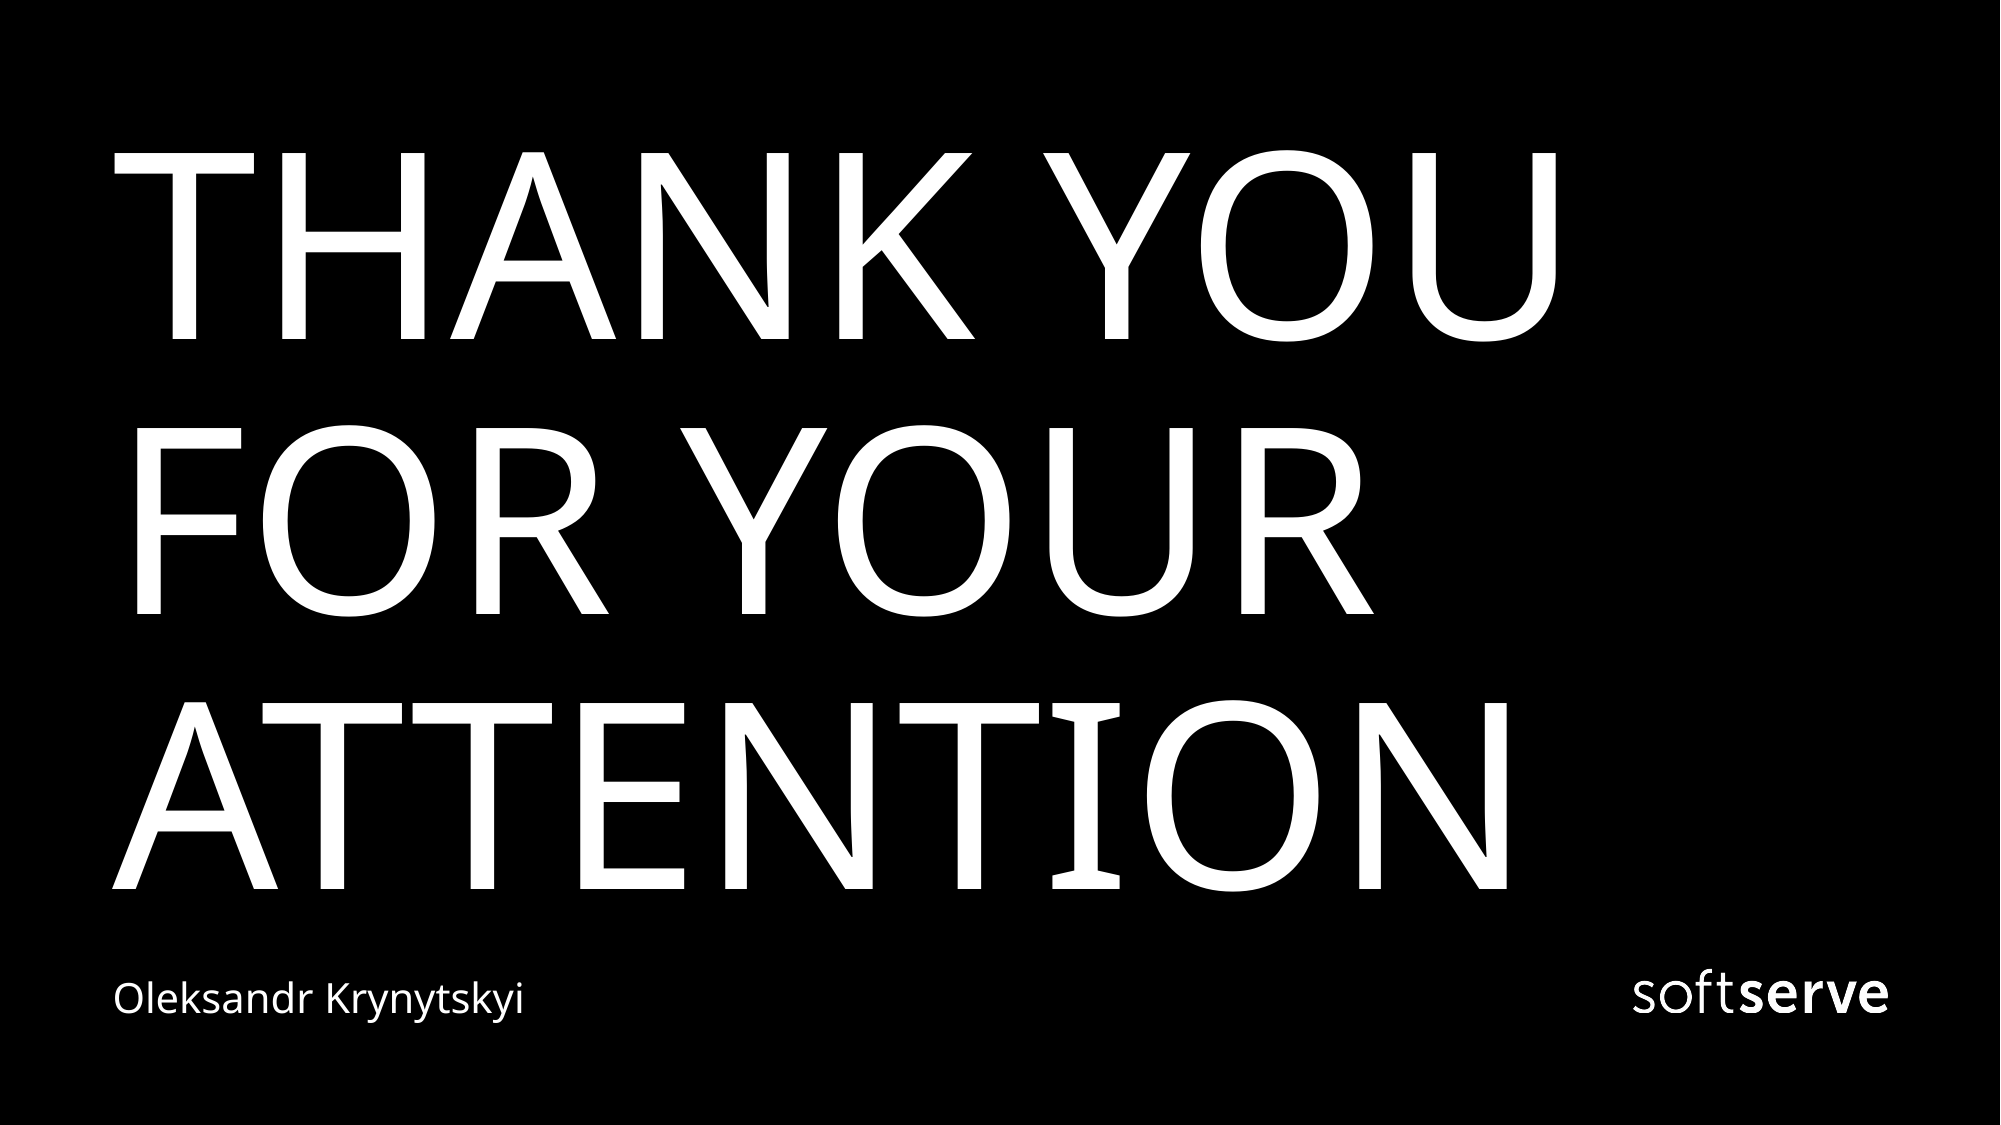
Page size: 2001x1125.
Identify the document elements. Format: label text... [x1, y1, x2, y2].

list Oleksandr Krynytskyi [112, 970, 682, 1019]
picture [1633, 968, 1888, 1013]
title THANK YOU FOR YOUR ATTENTION [112, 112, 1888, 900]
